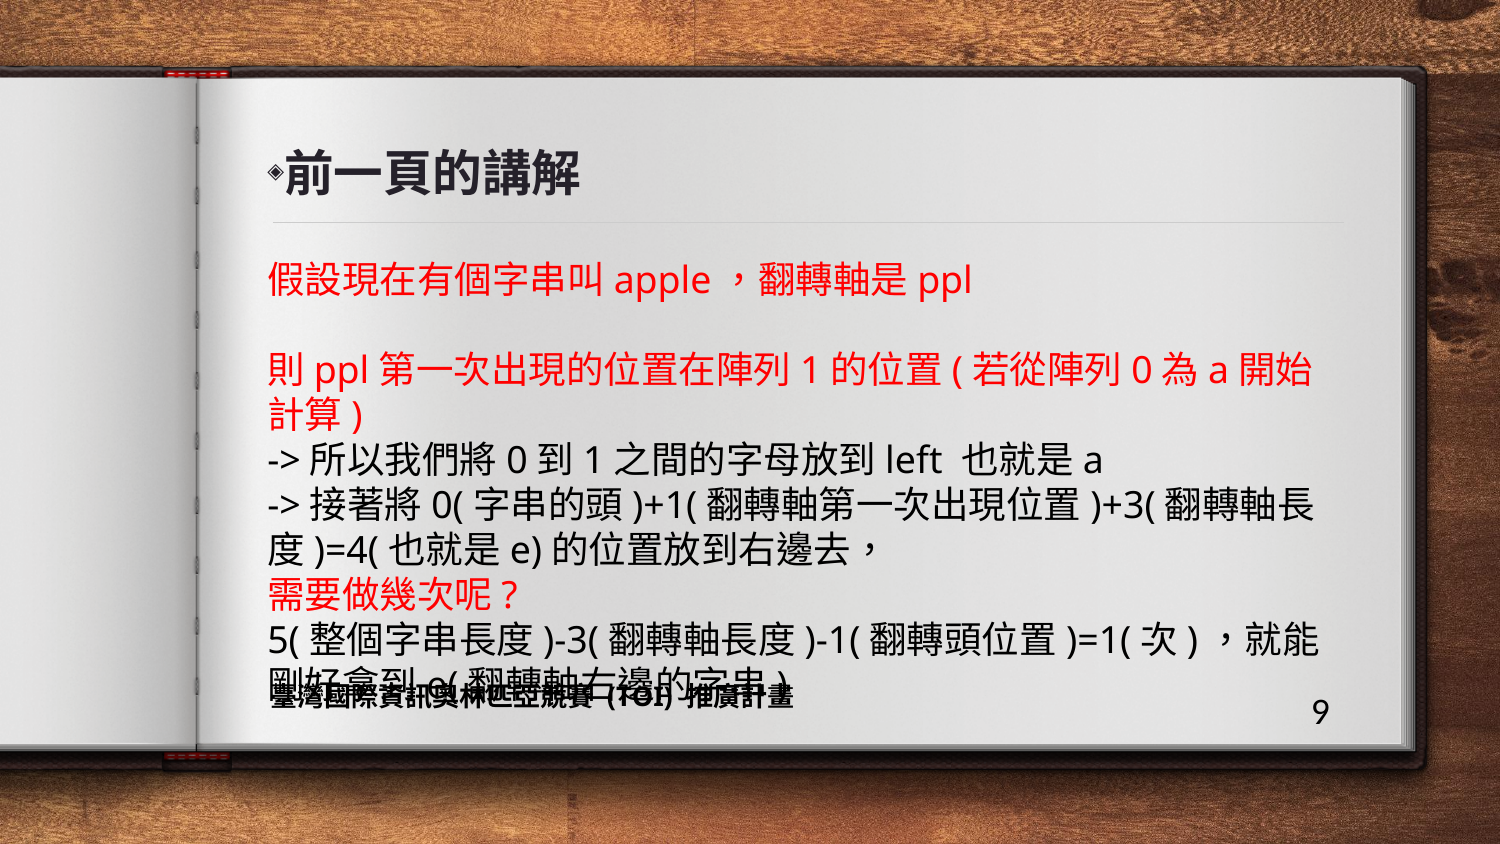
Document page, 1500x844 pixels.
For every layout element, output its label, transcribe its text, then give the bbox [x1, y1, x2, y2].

text_box [1295, 672, 1386, 737]
list 前一頁的講解 [252, 126, 1183, 216]
text_box 假設現在有個字串叫apple，翻轉軸是ppl 則ppl第一次出現的位置在陣列1的位置(若從陣列0為a開始計算) ->所以我們將0到1之間的字母放到left 也就是a ->接著將0(字串的頭)+1(翻轉軸第一次出現位置)+3(翻轉軸長度)=4(也就是e)的位置放到右邊去， 需要做幾次呢? 5(整個字串長度)-3(翻轉軸長度)-1(翻轉頭位置)=1(次)，就能剛好拿到e(翻轉軸右邊的字串) [252, 248, 1347, 673]
